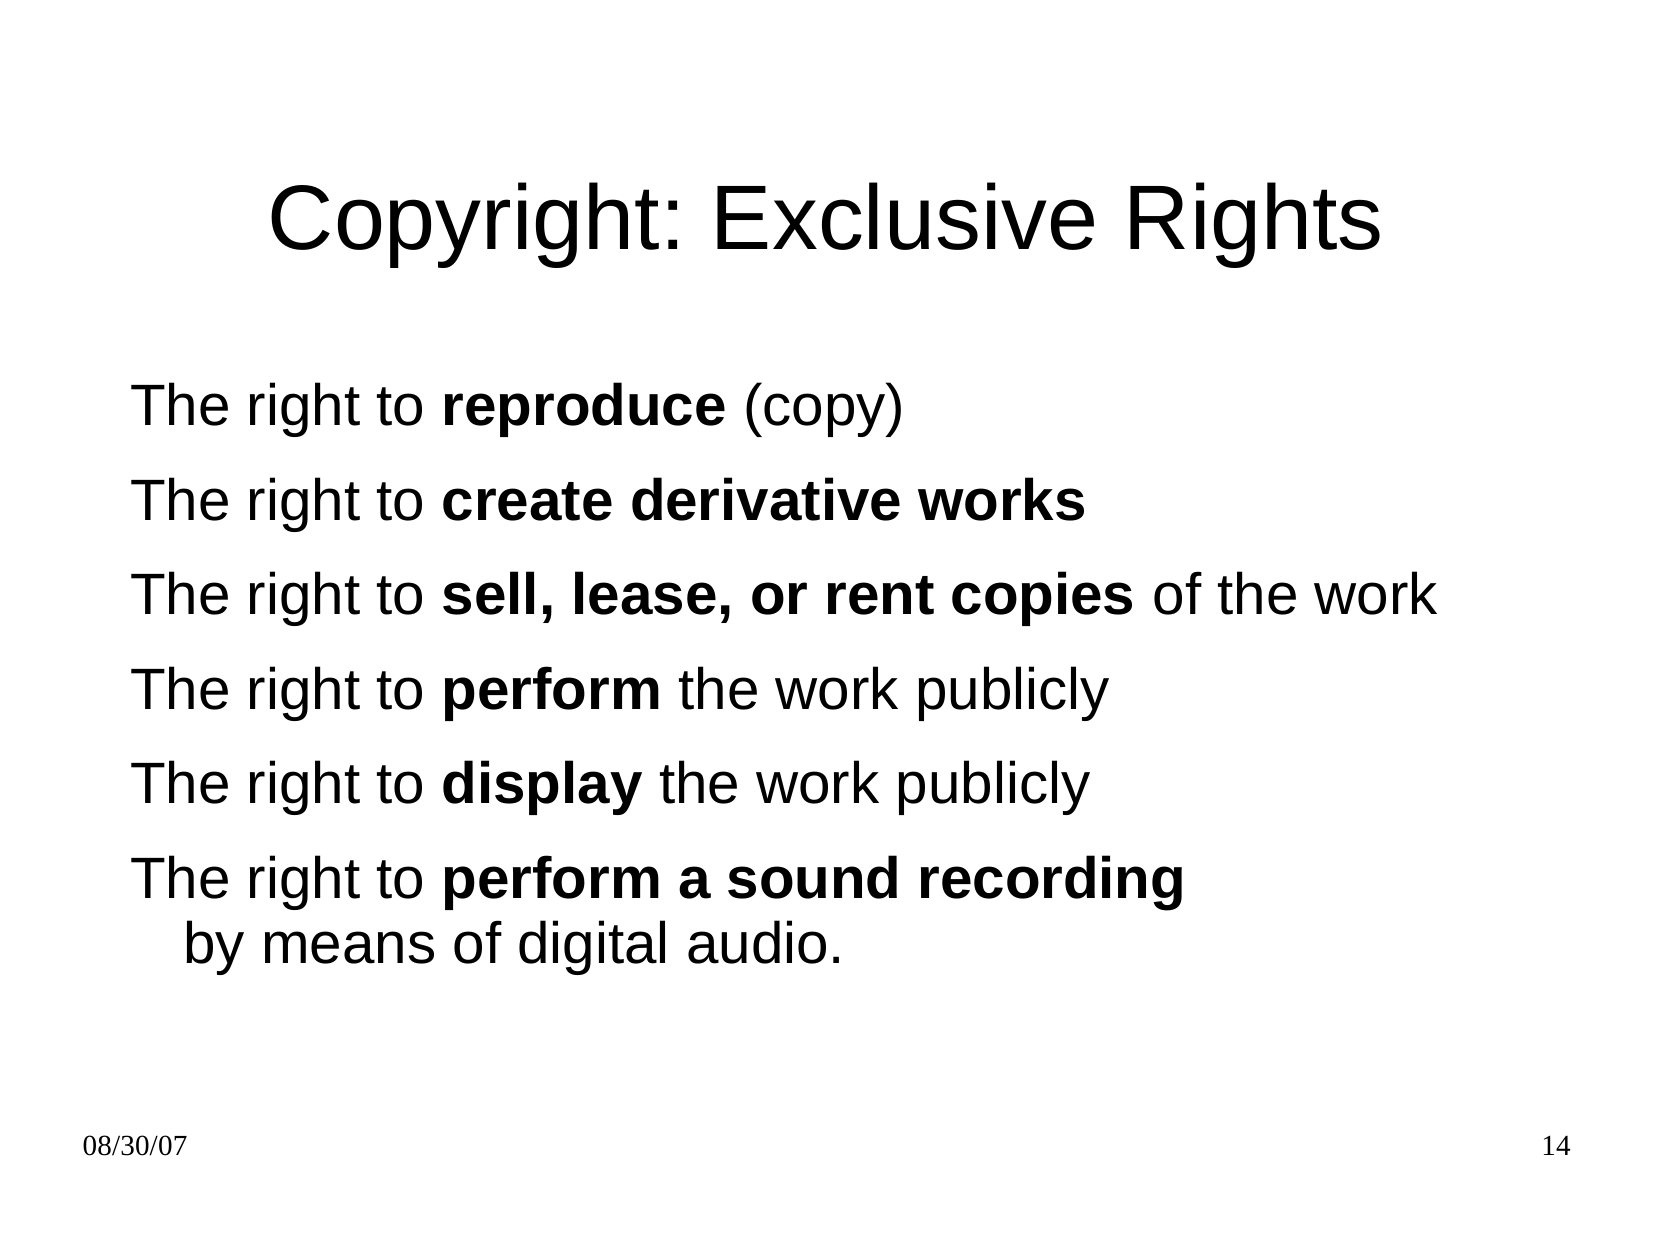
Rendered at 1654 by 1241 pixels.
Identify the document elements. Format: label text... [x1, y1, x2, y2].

title Copyright: Exclusive Rights [82, 114, 1571, 322]
list The right to reproduce (copy) The right to create derivative works The right to sell, lease, or rent copies of the work The right to perform the work publicly The right to display the work publicly The right to perform a sound recording by means of digital audio. [112, 372, 1576, 1048]
